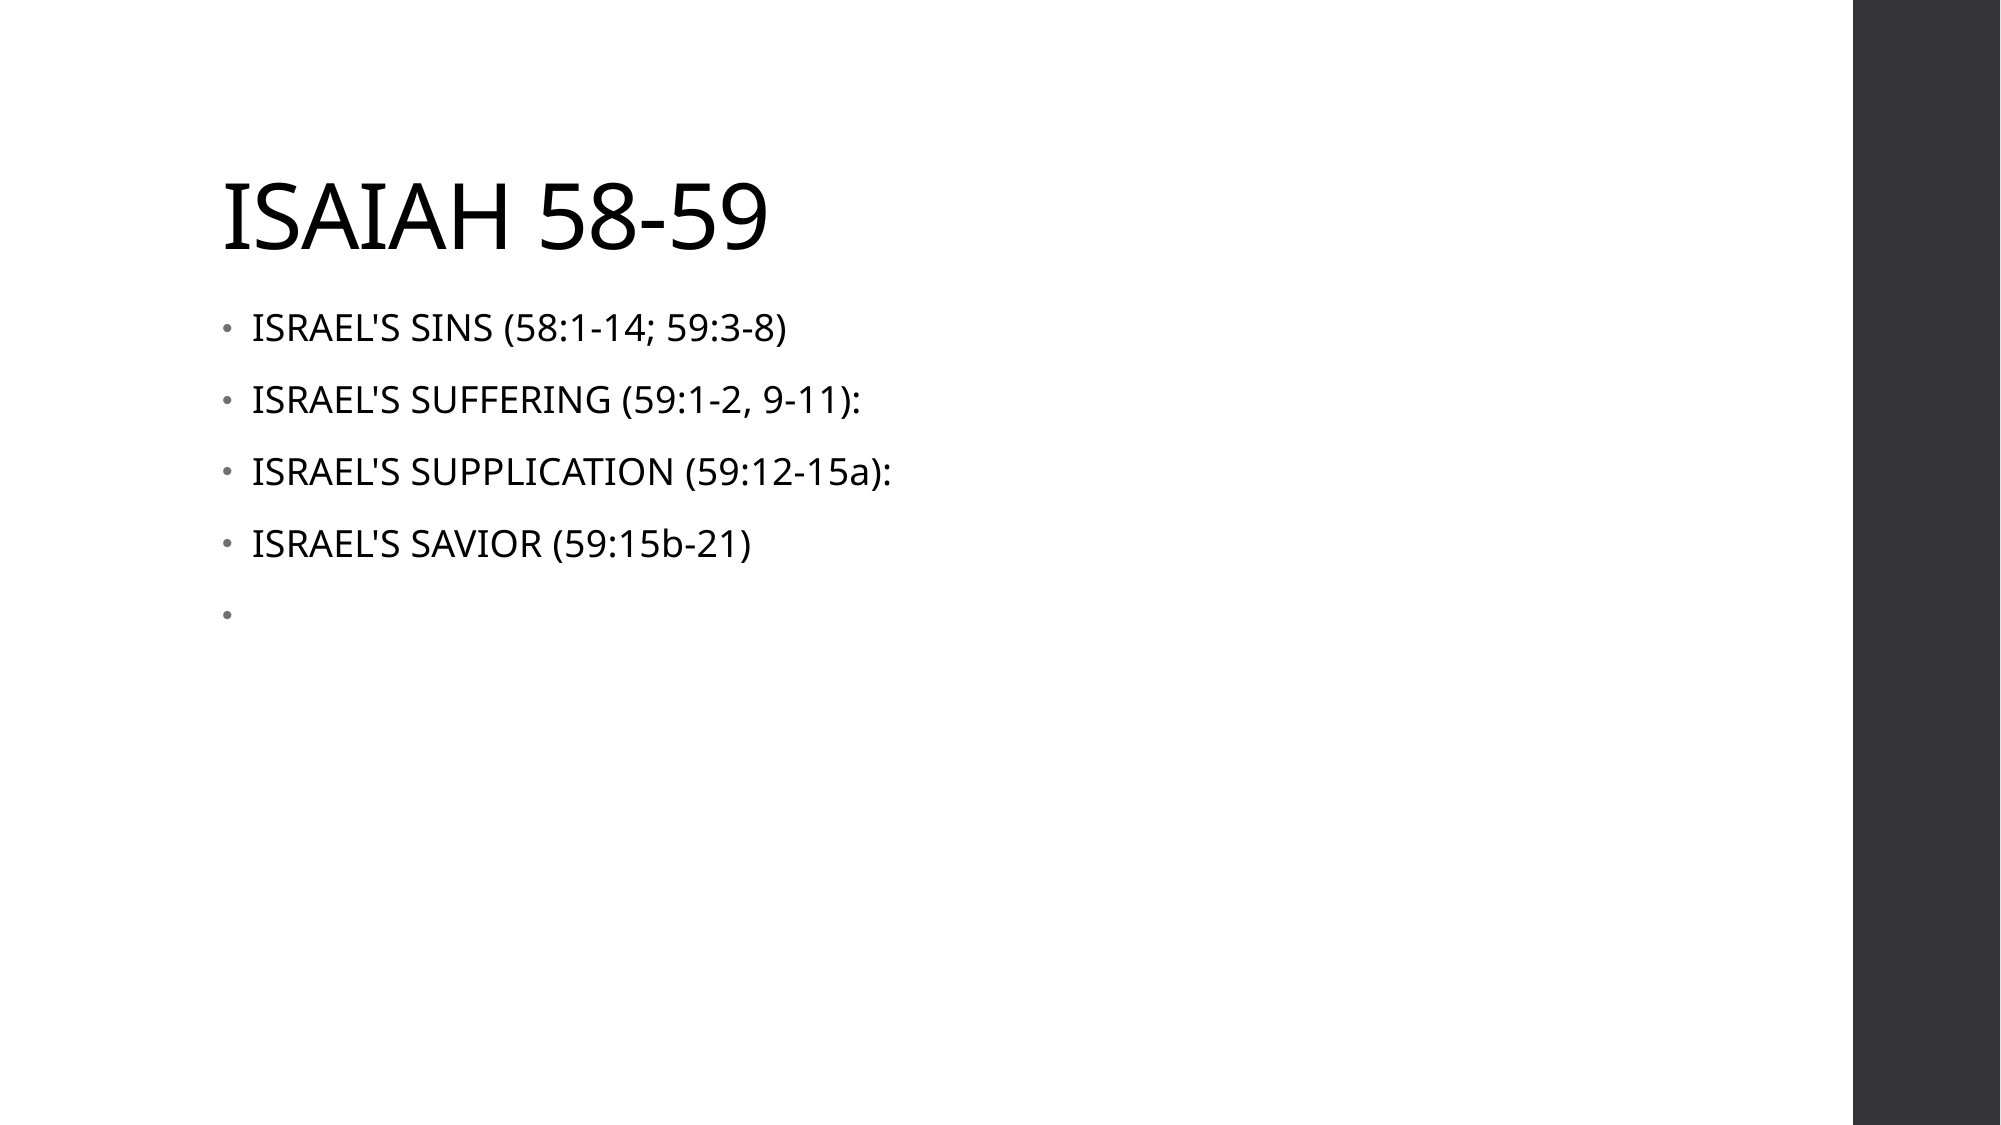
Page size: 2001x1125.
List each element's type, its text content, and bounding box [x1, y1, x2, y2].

list ISRAEL'S SINS (58:1-14; 59:3-8) ISRAEL'S SUFFERING (59:1-2, 9-11): ISRAEL'S SUPPLICATION (59:12-15a): ISRAEL'S SAVIOR (59:15b-21) [206, 299, 1617, 1014]
title ISAIAH 58-59 [206, 60, 1797, 278]
